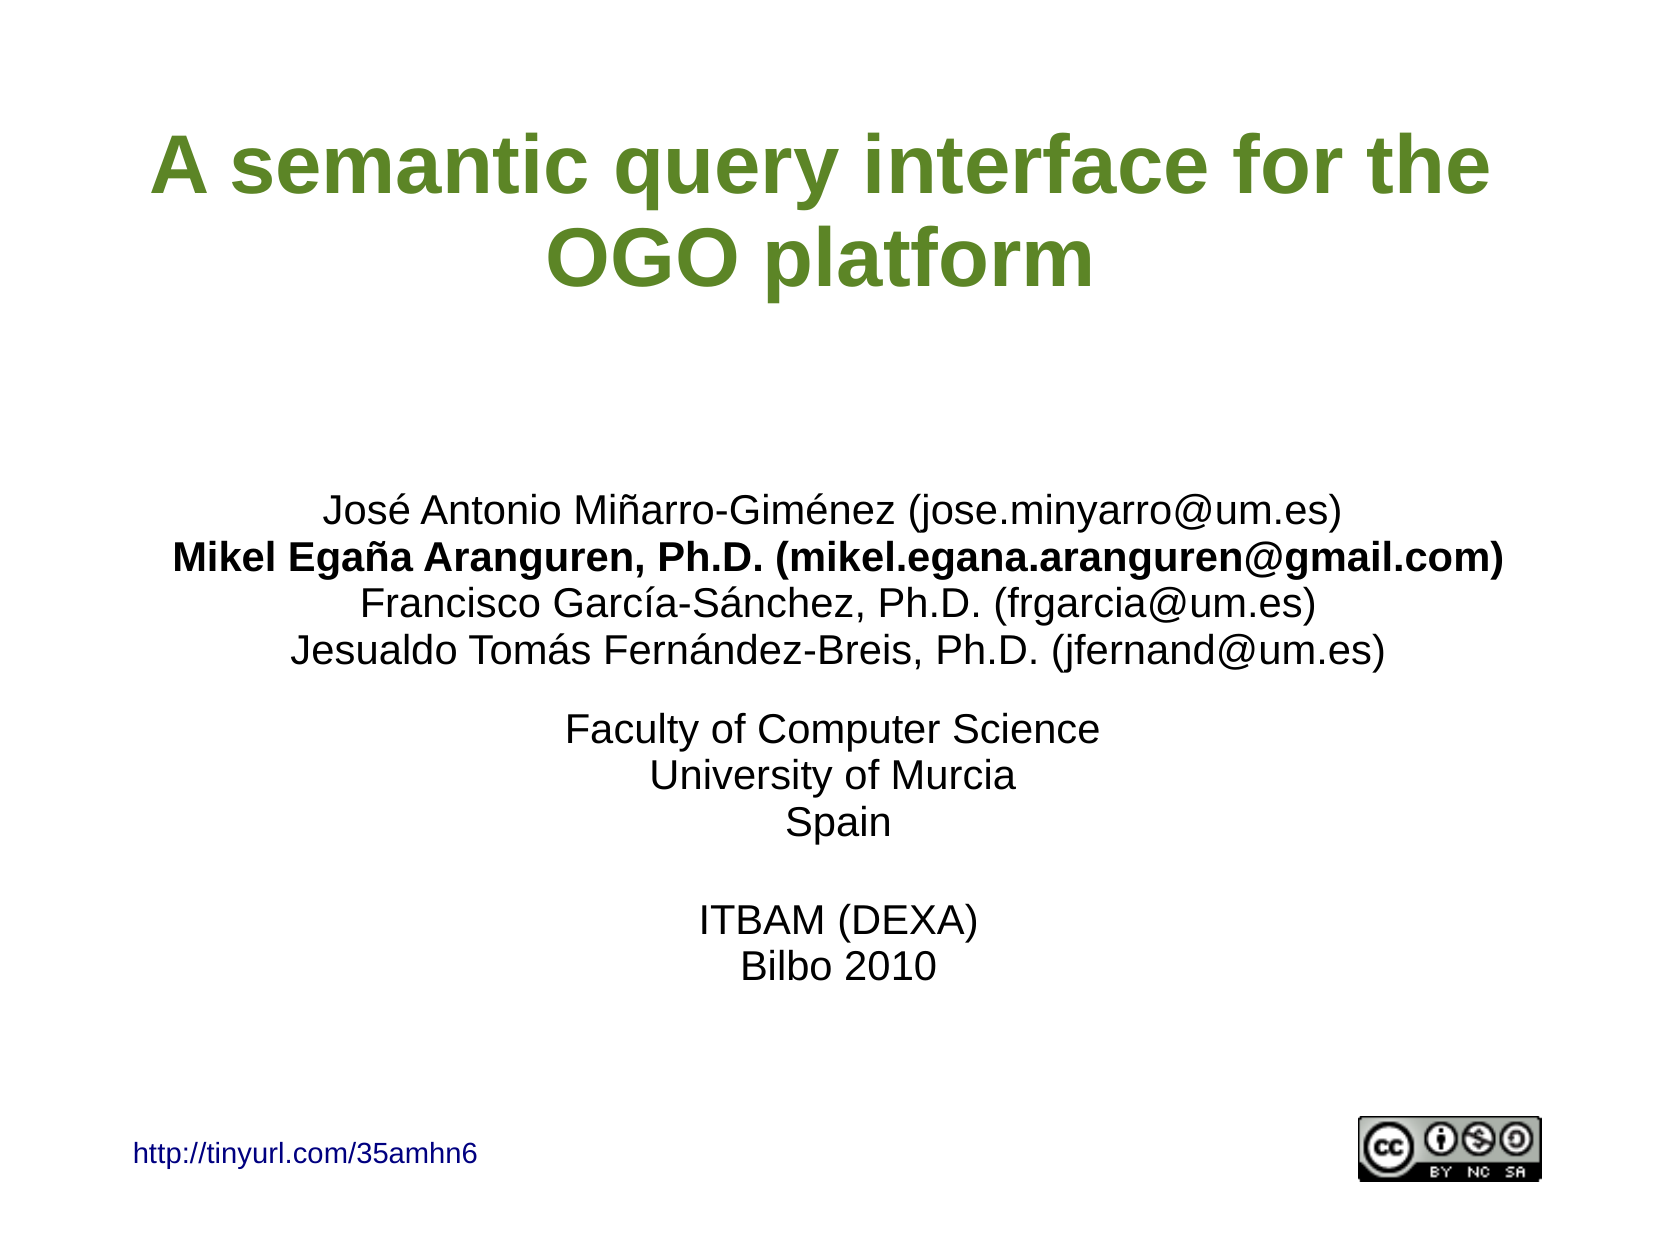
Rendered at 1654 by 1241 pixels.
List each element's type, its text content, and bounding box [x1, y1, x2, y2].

title A semantic query interface for the OGO platform [76, 103, 1565, 319]
subtitle José Antonio Miñarro-Giménez (jose.minyarro@um.es) Mikel Egaña Aranguren, Ph.D. (mikel.egana.aranguren@gmail.com) Francisco García-Sánchez, Ph.D. (frgarcia@um.es) Jesualdo Tomás Fernández-Breis, Ph.D. (jfernand@um.es) Faculty of Computer Science University of Murcia Spain ITBAM (DEXA) Bilbo 2010 [76, 413, 1565, 1063]
text_box http://tinyurl.com/35amhn6 [118, 1129, 502, 1182]
picture [1358, 1116, 1542, 1182]
